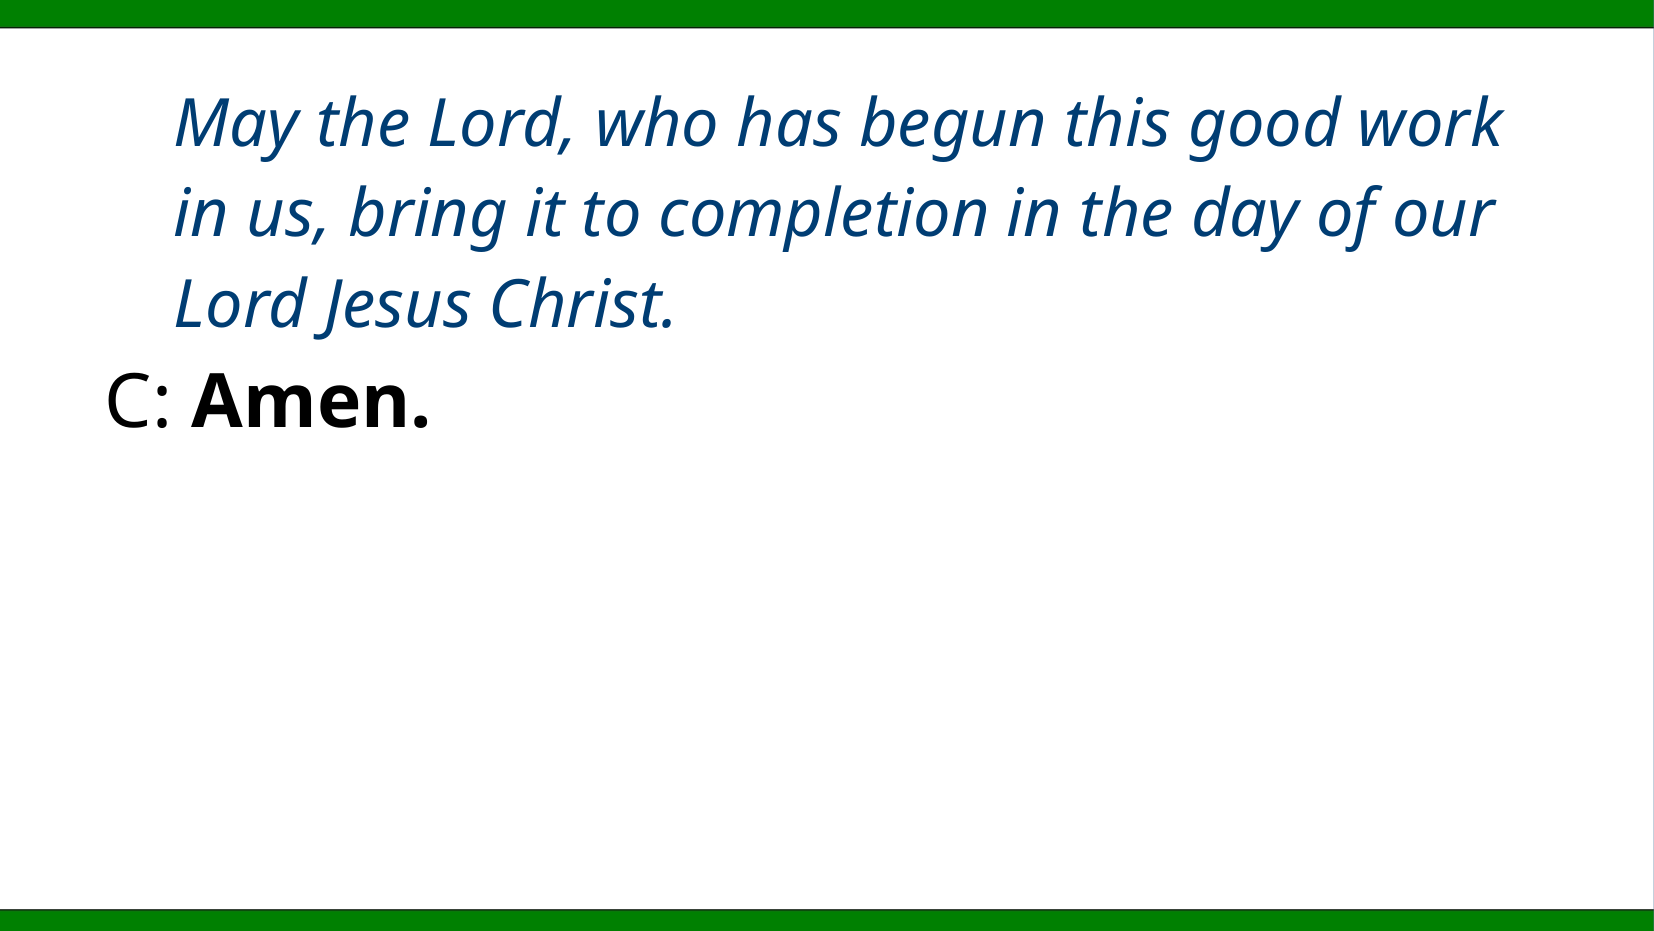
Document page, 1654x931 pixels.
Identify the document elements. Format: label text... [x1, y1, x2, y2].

text_box May the Lord, who has begun this good work in us, bring it to completion in the day of our Lord Jesus Christ. C: Amen. [90, 67, 1561, 451]
picture [0, 0, 1654, 931]
